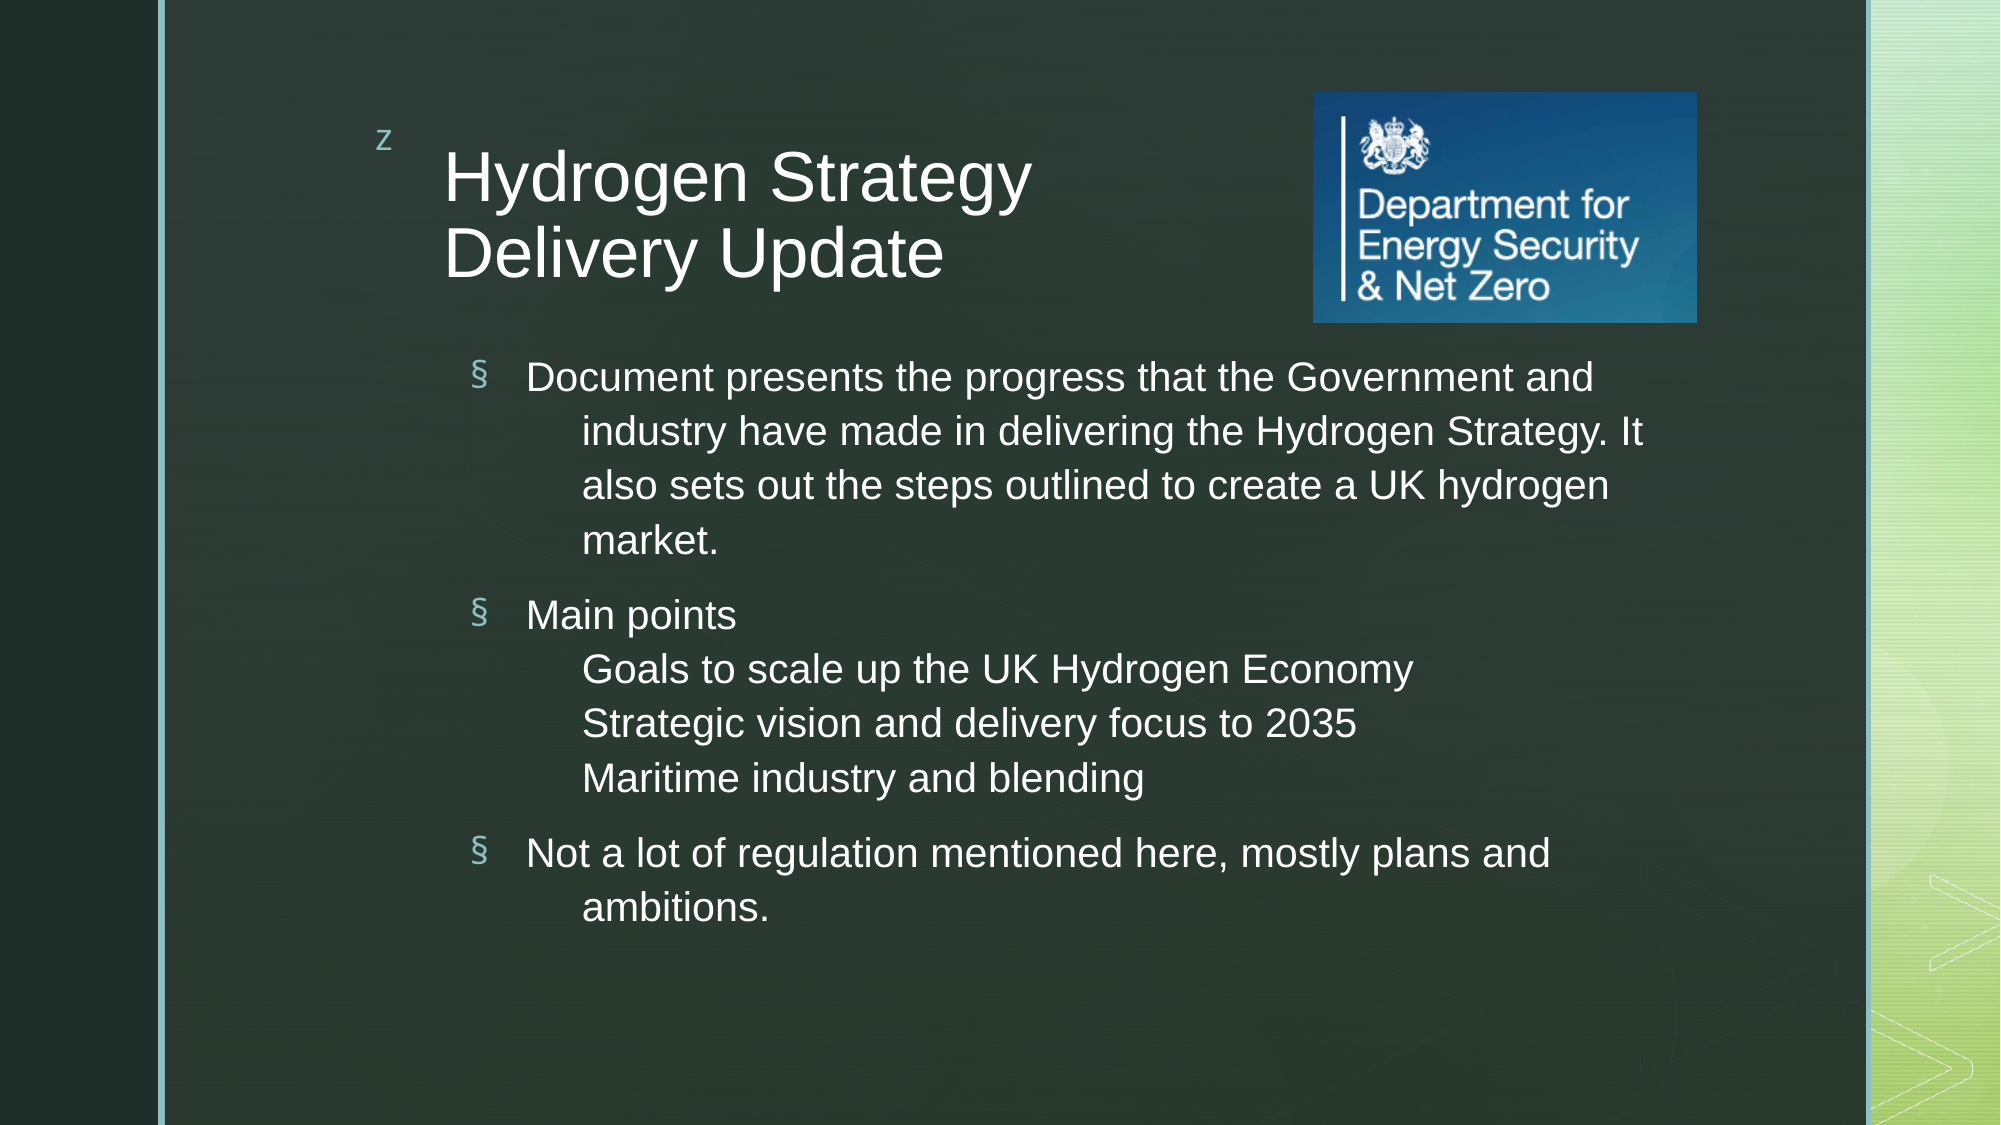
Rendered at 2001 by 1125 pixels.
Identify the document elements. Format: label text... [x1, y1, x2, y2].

title Hydrogen Strategy Delivery Update [428, 132, 1066, 310]
list Document presents the progress that the Government and industry have made in delivering the Hydrogen Strategy. It also sets out the steps outlined to create a UK hydrogen market. Main points Goals to scale up the UK Hydrogen Economy Strategic vision and delivery focus to 2035 Maritime industry and blending Not a lot of regulation mentioned here, mostly plans and ambitions. [454, 336, 1734, 993]
picture [1313, 92, 1697, 323]
